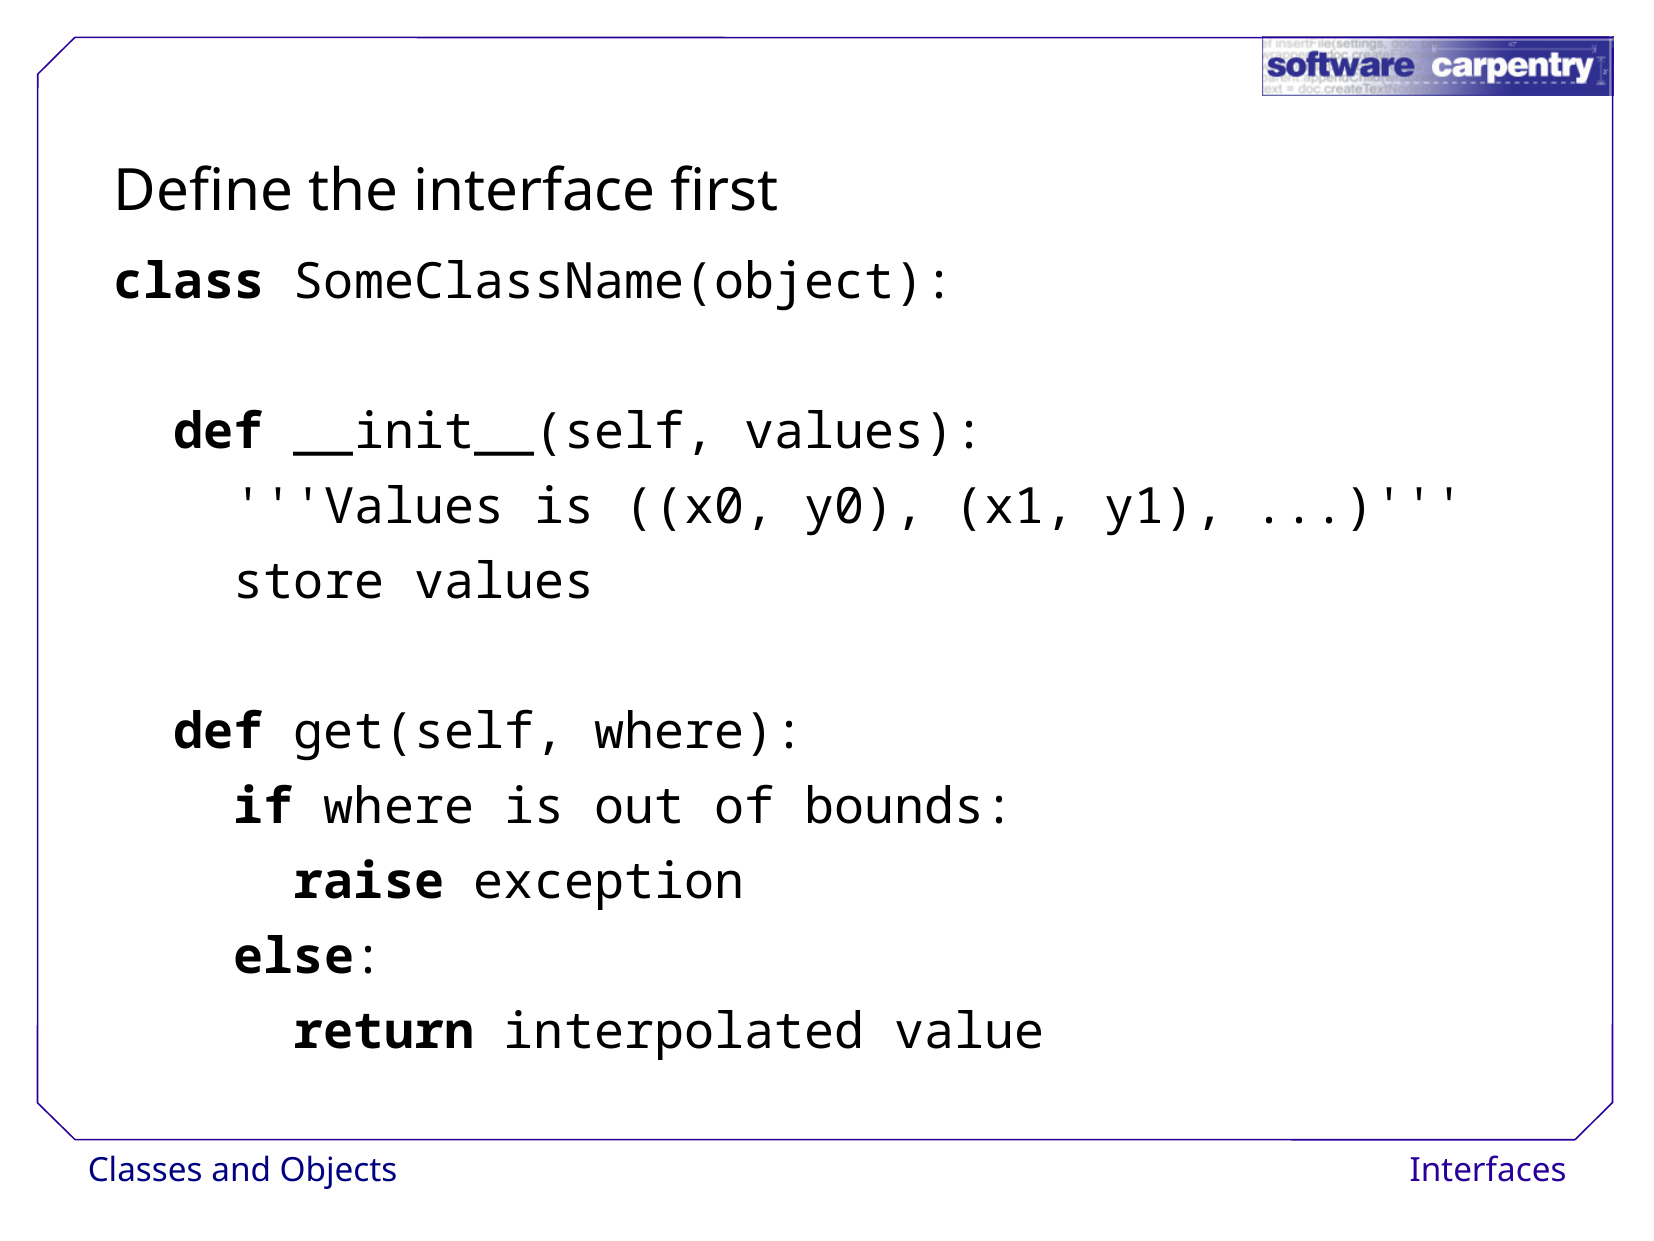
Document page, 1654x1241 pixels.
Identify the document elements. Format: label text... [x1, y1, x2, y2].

picture [1262, 36, 1614, 96]
text_box class SomeClassName(object): def __init__(self, values): '''Values is ((x0, y0), (x1, y1), ...)''' store values def get(self, where): if where is out of bounds: raise exception else: return interpolated value [99, 225, 1517, 1067]
text_box Define the interface first [99, 109, 1517, 225]
